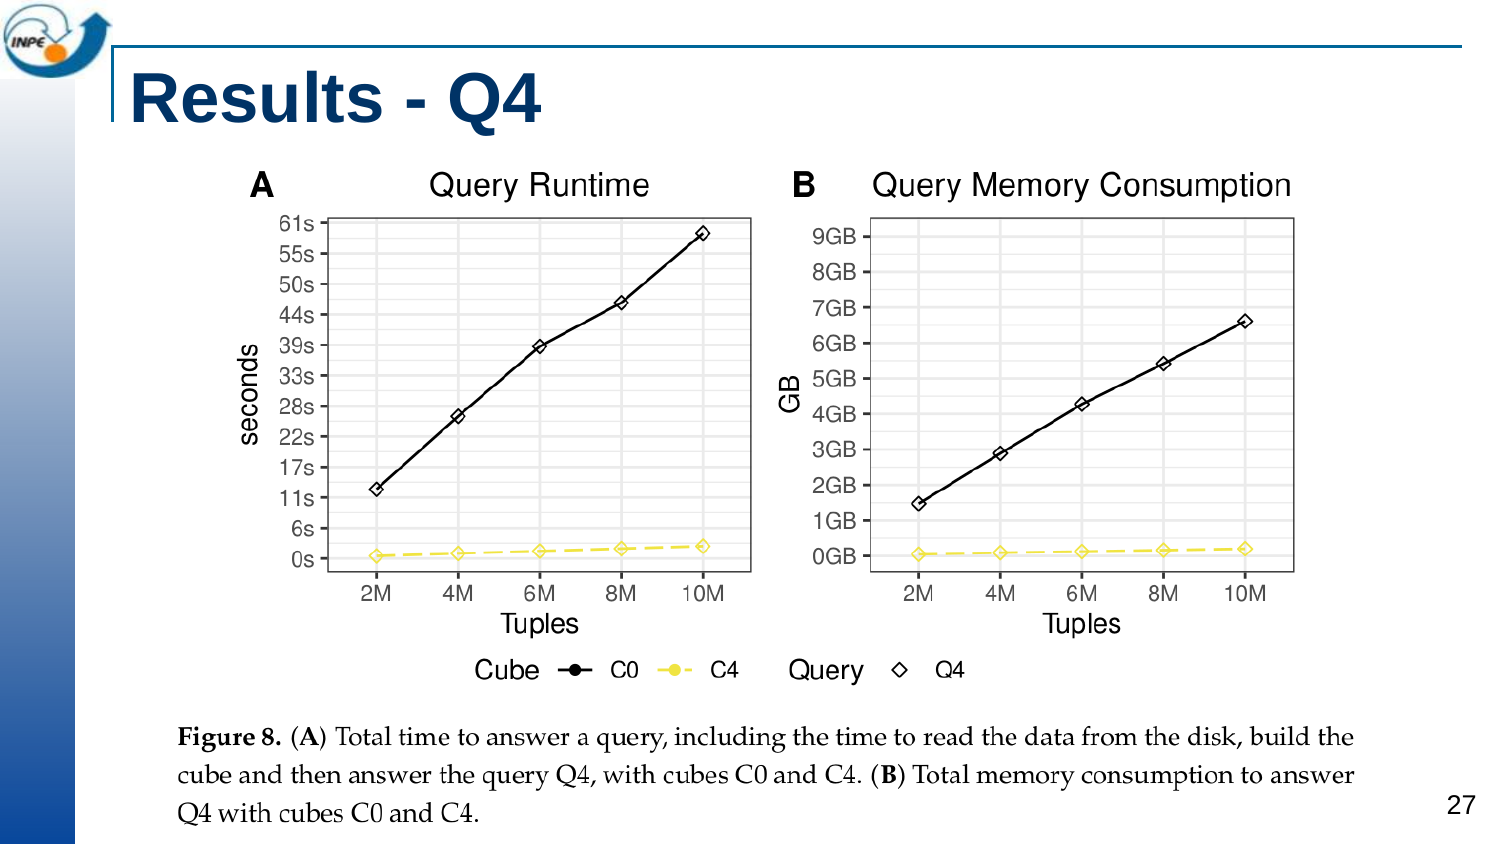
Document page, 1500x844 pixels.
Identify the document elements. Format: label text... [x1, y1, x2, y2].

picture [0, 0, 113, 79]
slide_number <number> [1403, 779, 1494, 844]
picture [158, 138, 1359, 843]
title Results - Q4 [112, 46, 1450, 141]
